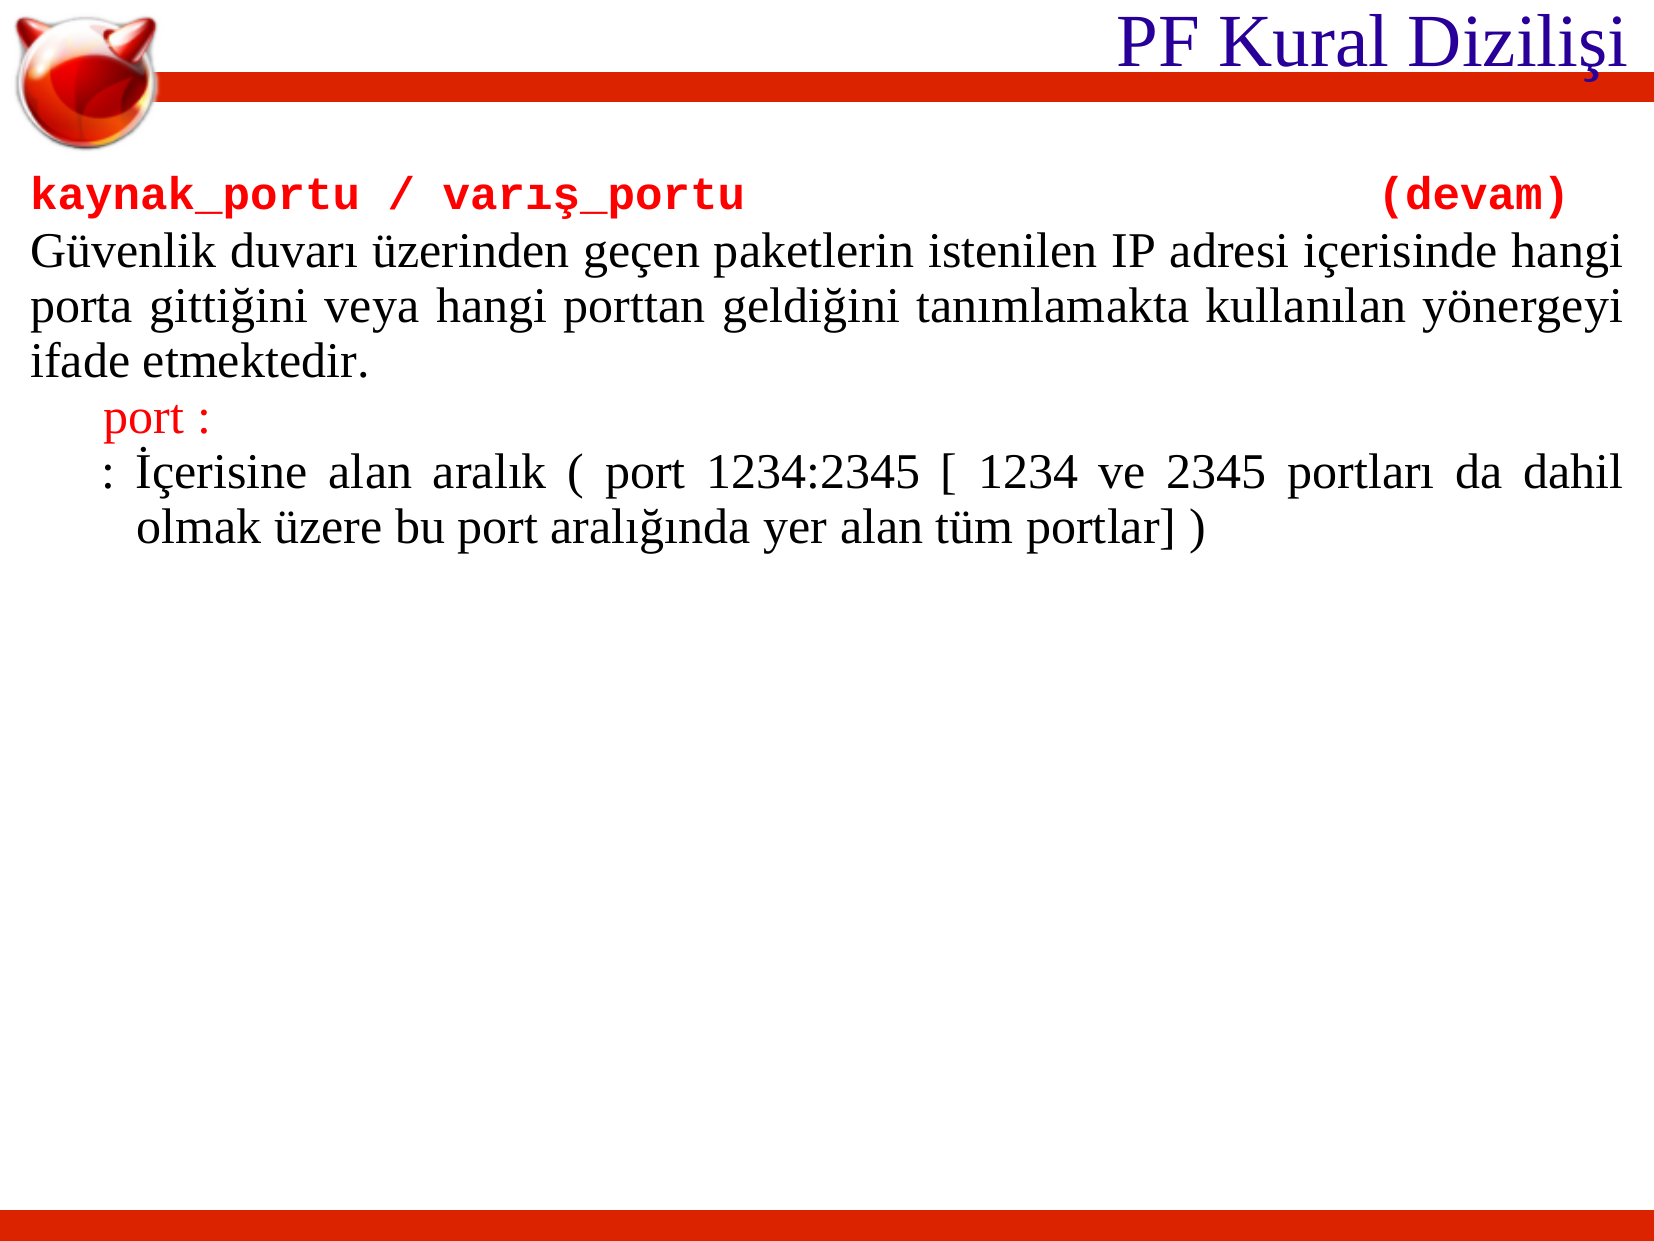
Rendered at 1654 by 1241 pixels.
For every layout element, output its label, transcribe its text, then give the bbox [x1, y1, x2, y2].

text_box kaynak_portu / varış_portu (devam) Güvenlik duvarı üzerinden geçen paketlerin istenilen IP adresi içerisinde hangi porta gittiğini veya hangi porttan geldiğini tanımlamakta kullanılan yönergeyi ifade etmektedir. port : : İçerisine alan aralık ( port 1234:2345 [ 1234 ve 2345 portları da dahil olmak üzere bu port aralığında yer alan tüm portlar] ) [30, 171, 1625, 561]
text_box [165, 72, 1654, 102]
text_box [0, 1210, 1654, 1241]
picture [10, 12, 165, 154]
text_box PF Kural Dizilişi [714, 0, 1648, 84]
